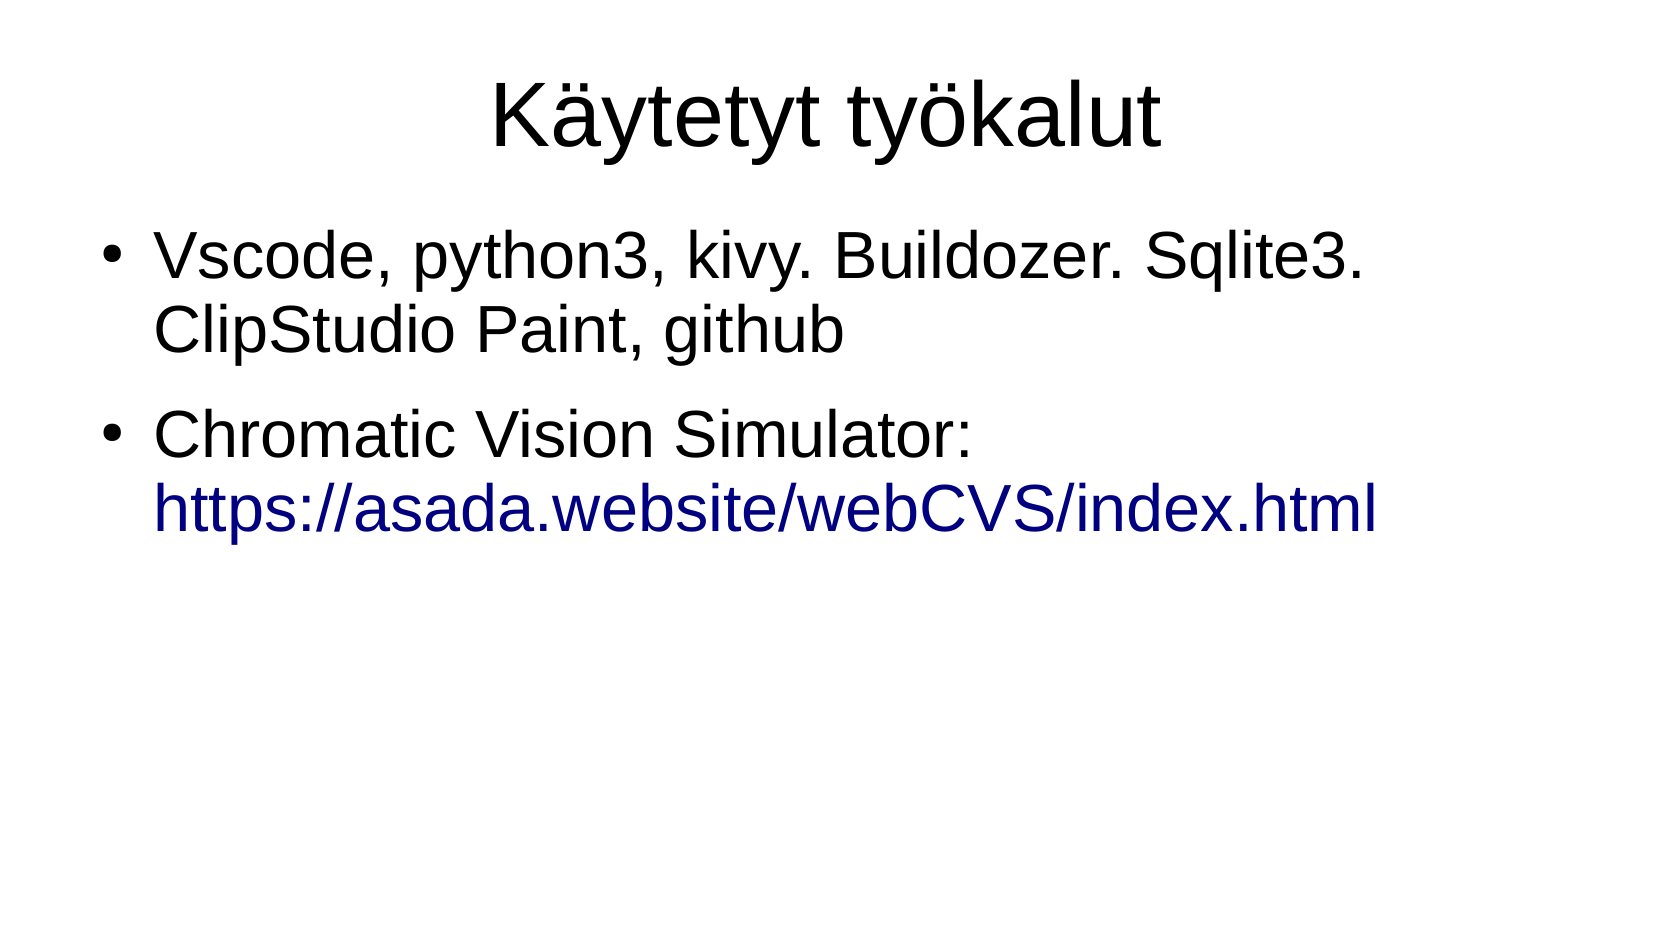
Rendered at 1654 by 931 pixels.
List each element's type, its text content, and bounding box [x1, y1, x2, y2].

title Käytetyt työkalut [82, 37, 1571, 193]
list Vscode, python3, kivy. Buildozer. Sqlite3. ClipStudio Paint, github Chromatic Vision Simulator: https://asada.website/webCVS/index.html [82, 217, 1571, 758]
